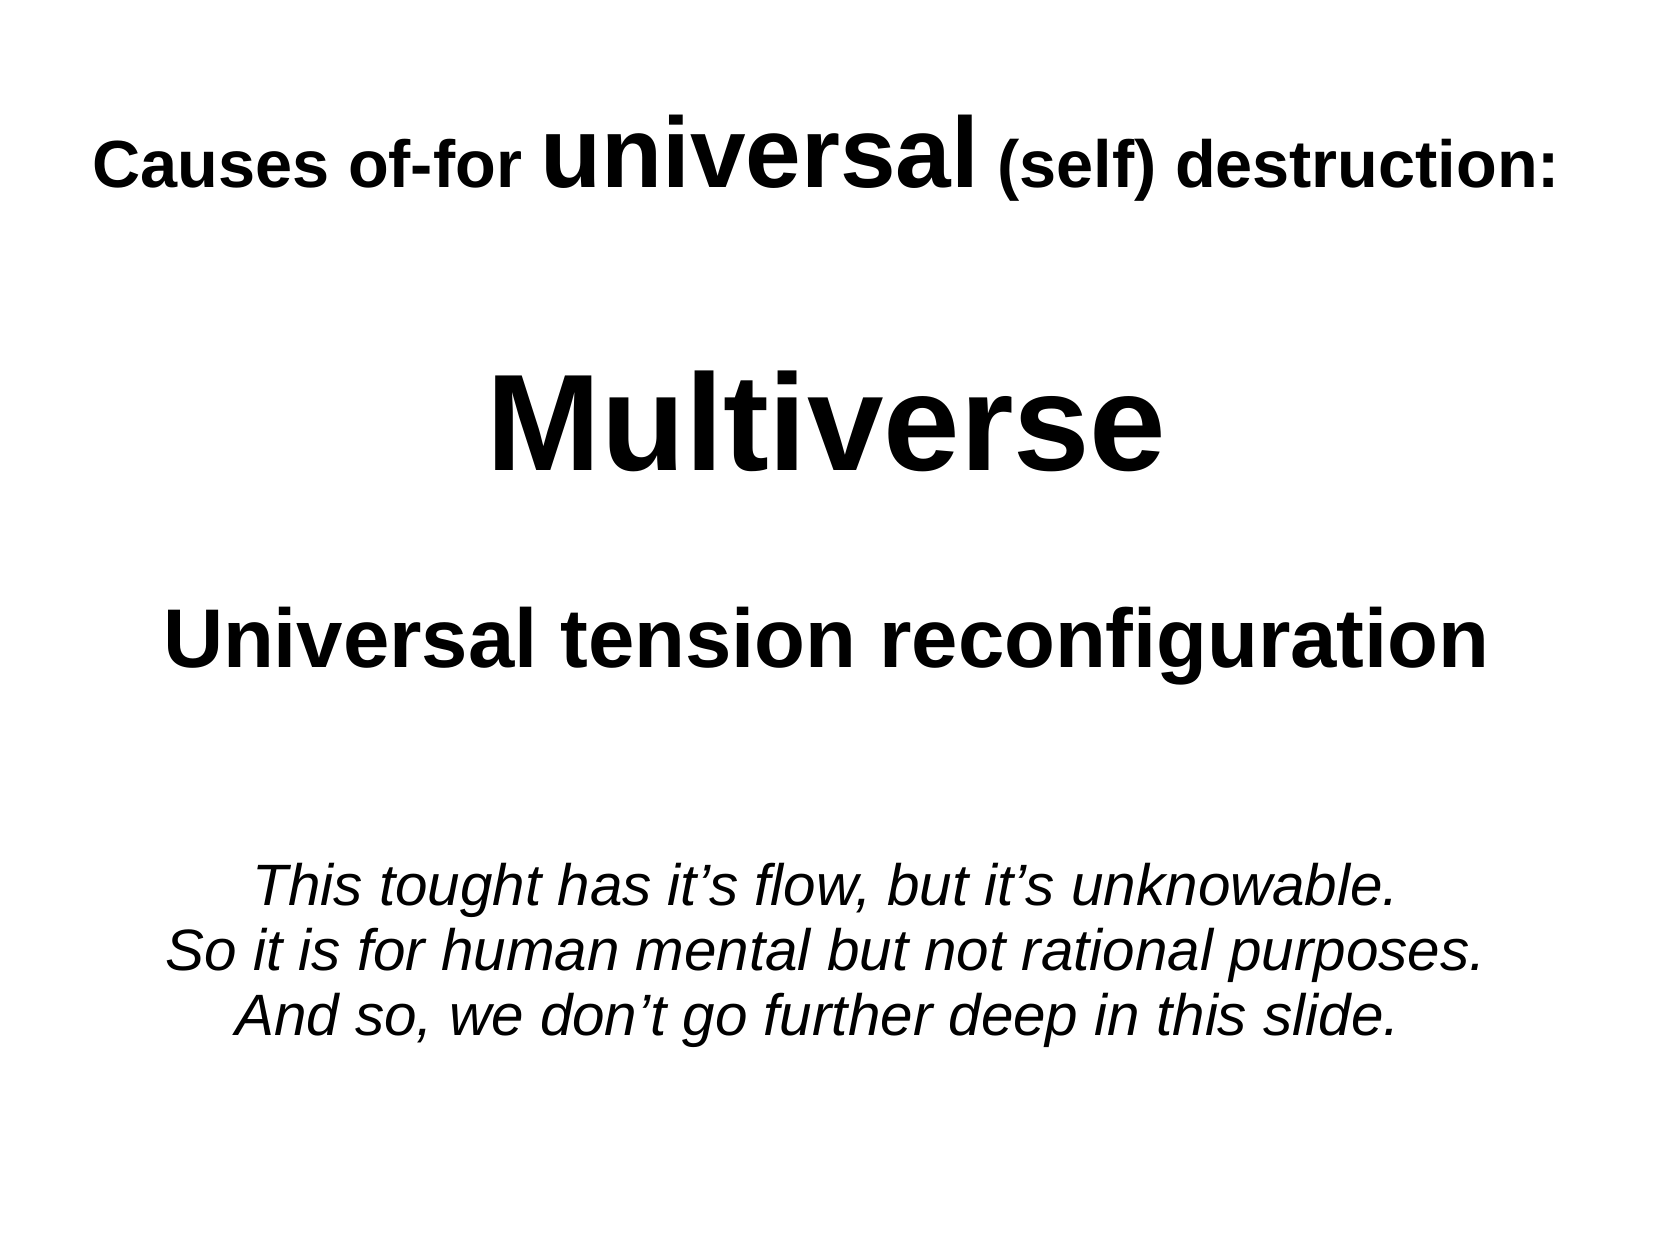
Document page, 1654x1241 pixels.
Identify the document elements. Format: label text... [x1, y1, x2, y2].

subtitle Multiverse Universal tension reconfiguration This tought has it’s flow, but it’s unknowable. So it is for human mental but not rational purposes. And so, we don’t go further deep in this slide. [82, 0, 1571, 1241]
